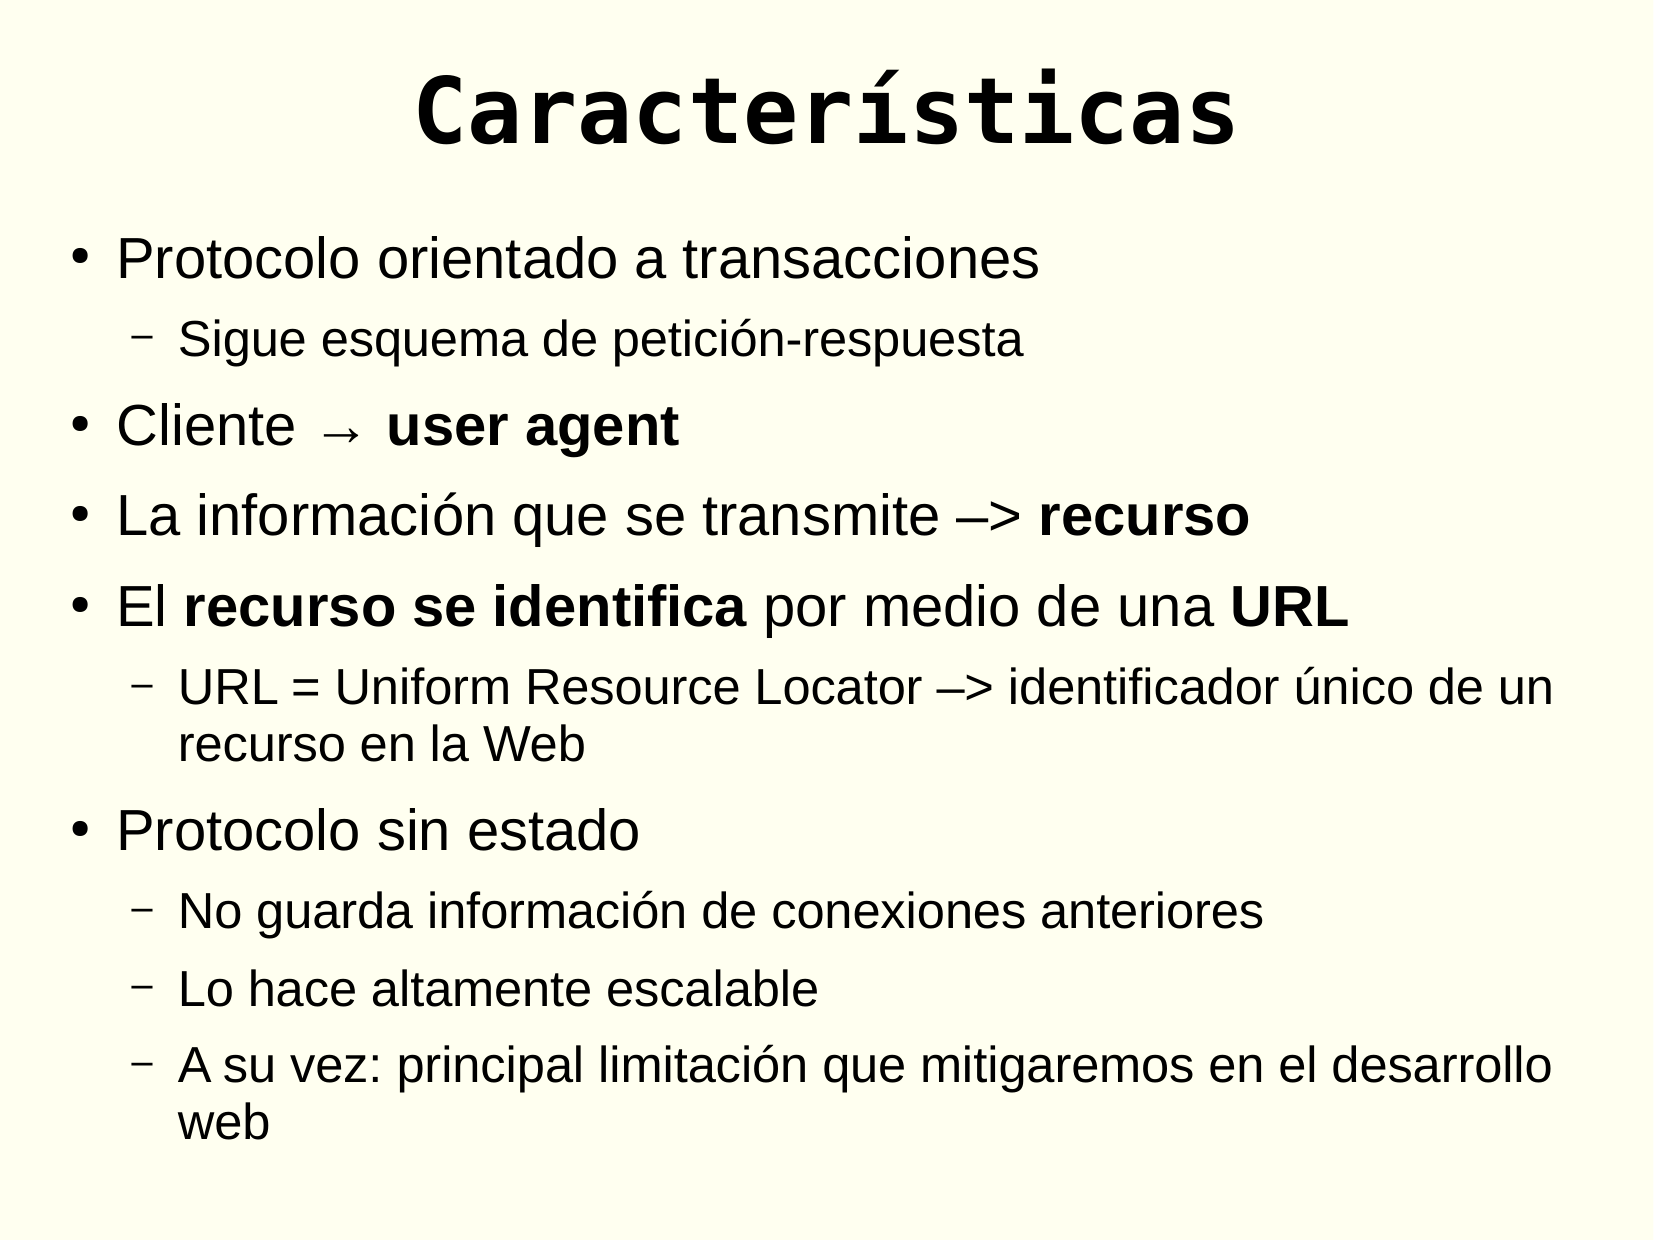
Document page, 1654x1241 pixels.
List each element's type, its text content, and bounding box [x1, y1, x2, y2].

list Protocolo orientado a transacciones Sigue esquema de petición-respuesta Cliente → user agent La información que se transmite –> recurso El recurso se identifica por medio de una URL URL = Uniform Resource Locator –> identificador único de un recurso en la Web Protocolo sin estado No guarda información de conexiones anteriores Lo hace altamente escalable A su vez: principal limitación que mitigaremos en el desarrollo web [54, 225, 1594, 1161]
title Características [82, 8, 1571, 216]
